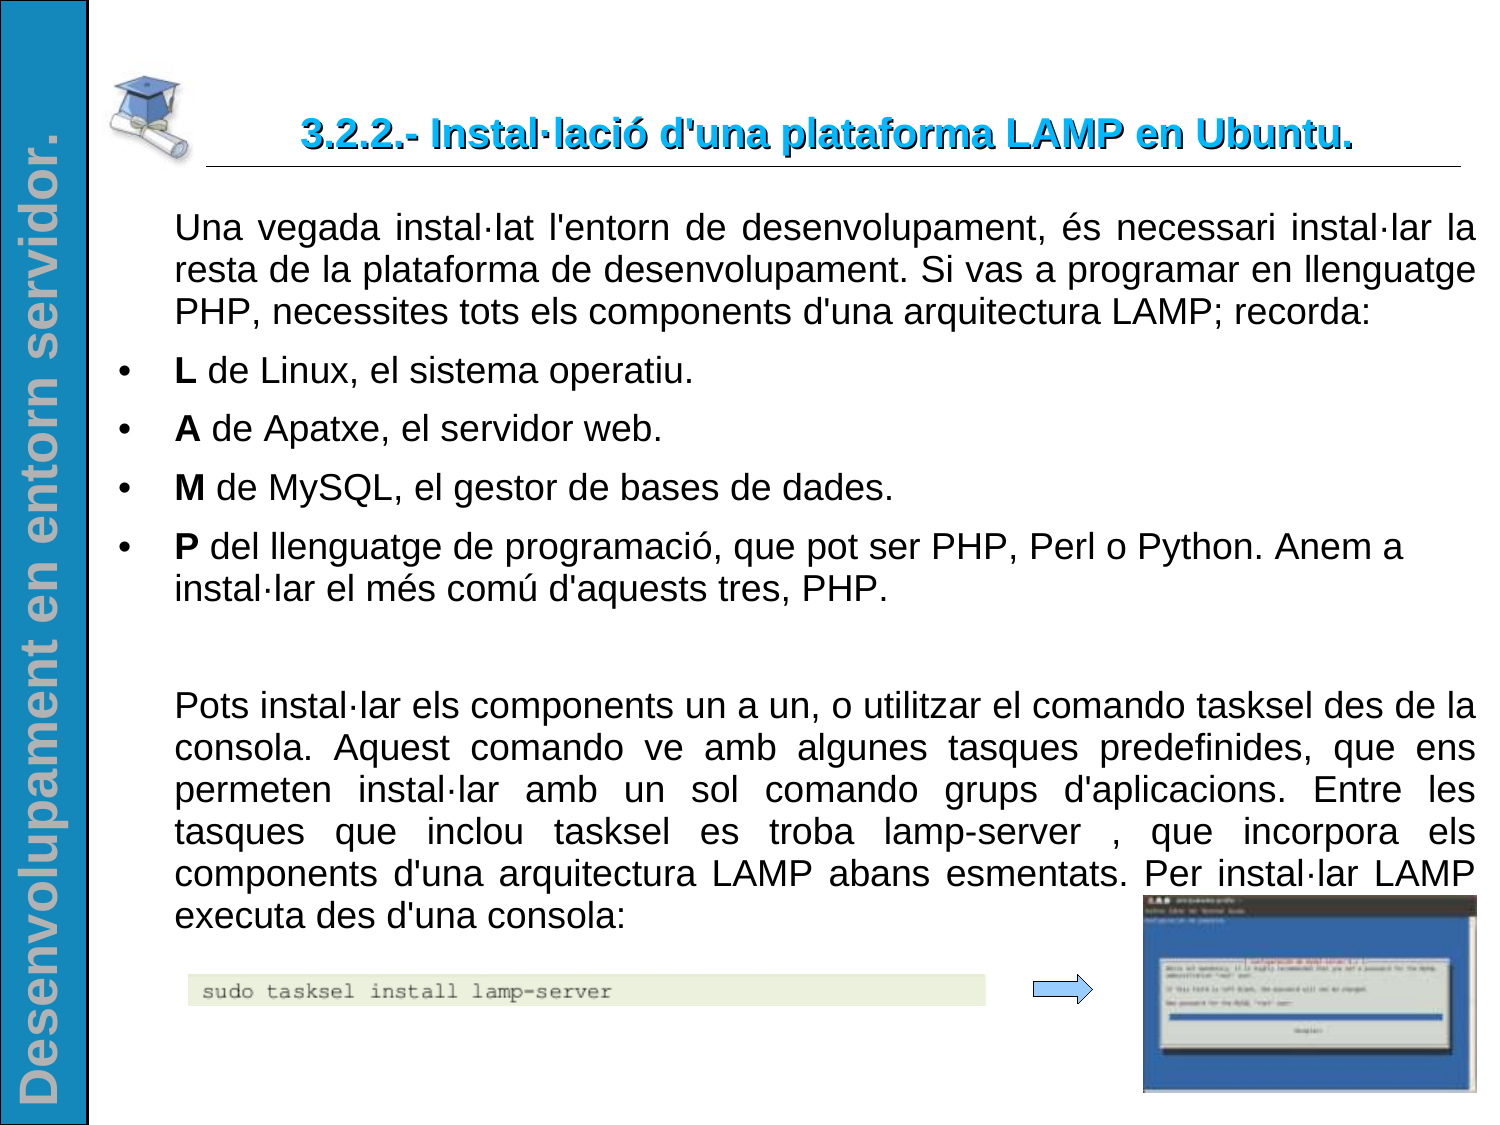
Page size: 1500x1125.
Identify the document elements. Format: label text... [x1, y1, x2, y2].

picture [188, 974, 991, 1006]
picture [1143, 895, 1477, 1093]
title 3.2.2.- Instal·lació d'una plataforma LAMP en Ubuntu. [206, 88, 1447, 178]
picture [93, 61, 206, 174]
text_box [1033, 974, 1093, 1004]
list Una vegada instal·lat l'entorn de desenvolupament, és necessari instal·lar la resta de la plataforma de desenvolupament. Si vas a programar en llenguatge PHP, necessites tots els components d'una arquitectura LAMP; recorda: L de Linux, el sistema operatiu. A de Apatxe, el servidor web. M de MySQL, el gestor de bases de dades. P del llenguatge de programació, que pot ser PHP, Perl o Python. Anem a instal·lar el més comú d'aquests tres, PHP. Pots instal·lar els components un a un, o utilitzar el comando tasksel des de la consola. Aquest comando ve amb algunes tasques predefinides, que ens permeten instal·lar amb un sol comando grups d'aplicacions. Entre les tasques que inclou tasksel es troba lamp-server , que incorpora els components d'una arquitectura LAMP abans esmentats. Per instal·lar LAMP executa des d'una consola: [118, 206, 1477, 950]
